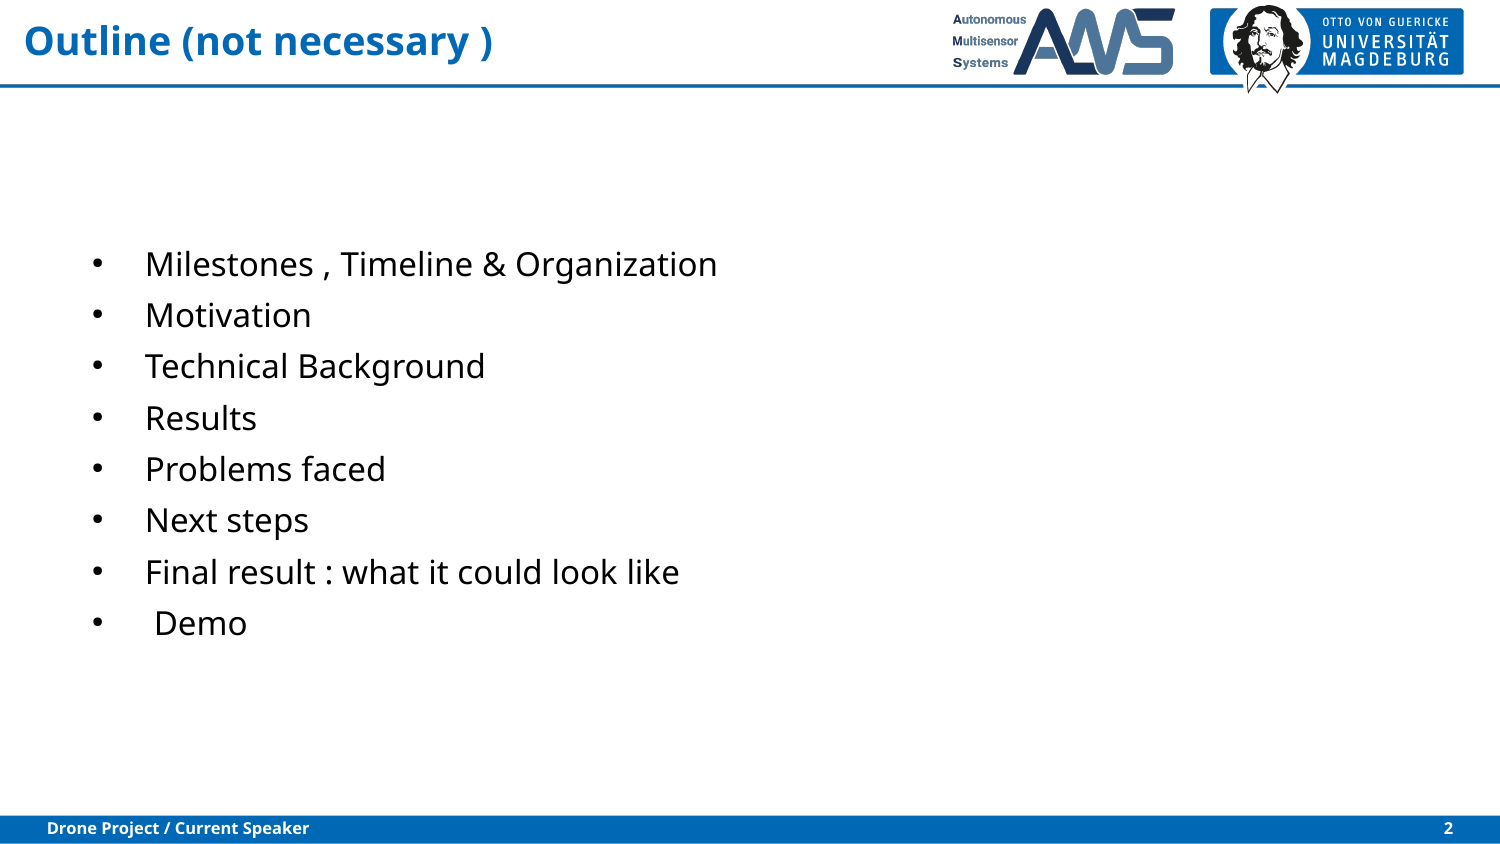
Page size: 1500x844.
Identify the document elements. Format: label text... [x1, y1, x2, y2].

picture [0, 0, 1500, 103]
list Milestones , Timeline & Organization Motivation Technical Background Results Problems faced Next steps Final result : what it could look like Demo [59, 184, 1441, 721]
title Outline (not necessary ) [0, 0, 943, 86]
